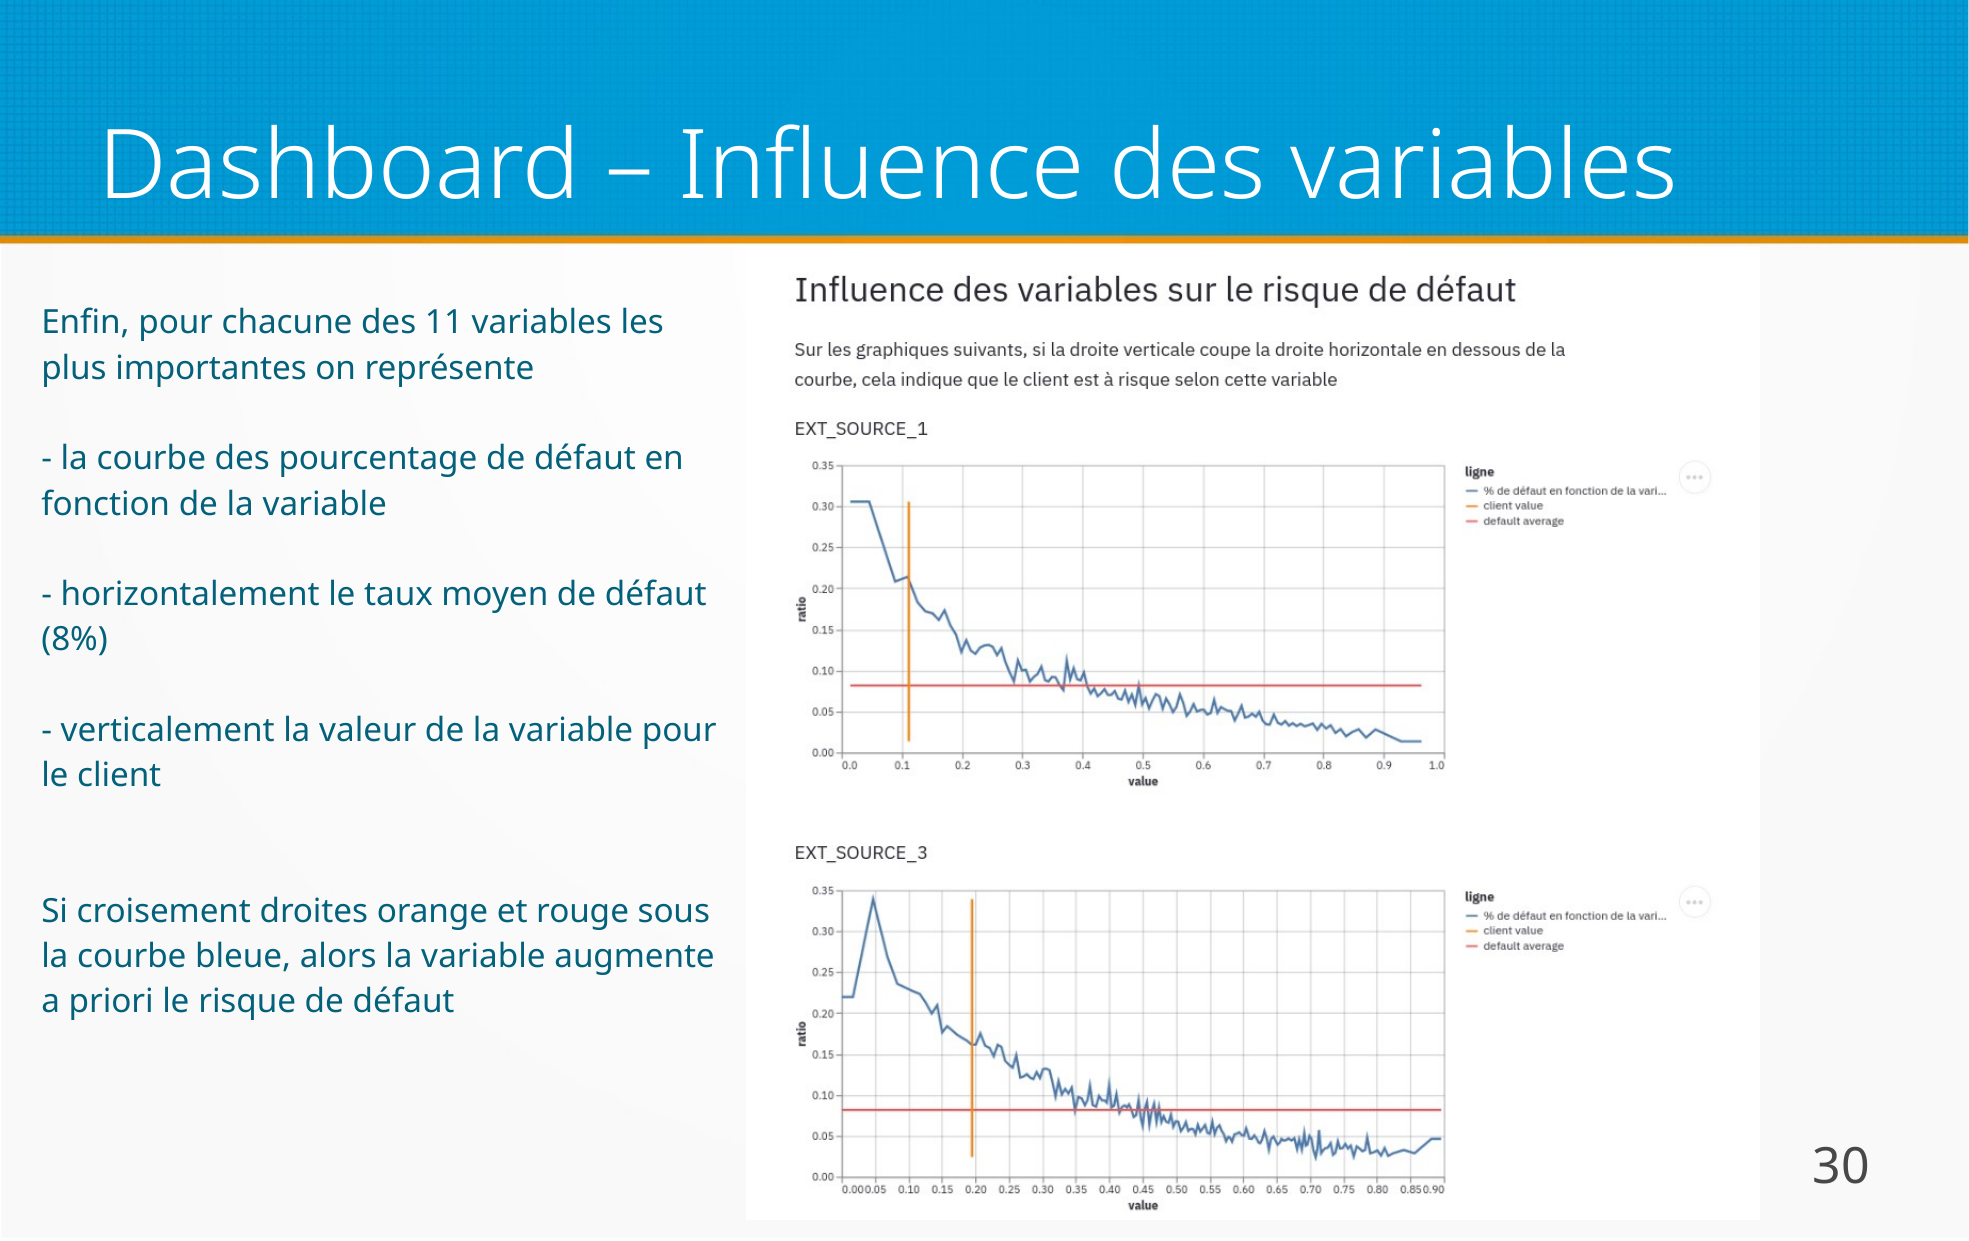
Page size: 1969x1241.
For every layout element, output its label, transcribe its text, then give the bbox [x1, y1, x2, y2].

text_box Enfin, pour chacune des 11 variables les plus importantes on représente - la courbe des pourcentage de défaut en fonction de la variable - horizontalement le taux moyen de défaut (8%) - verticalement la valeur de la variable pour le client Si croisement droites orange et rouge sous la courbe bleue, alors la variable augmente a priori le risque de défaut [35, 285, 735, 1081]
picture [0, 233, 1969, 1241]
title Dashboard – Influence des variables [98, 19, 1870, 227]
